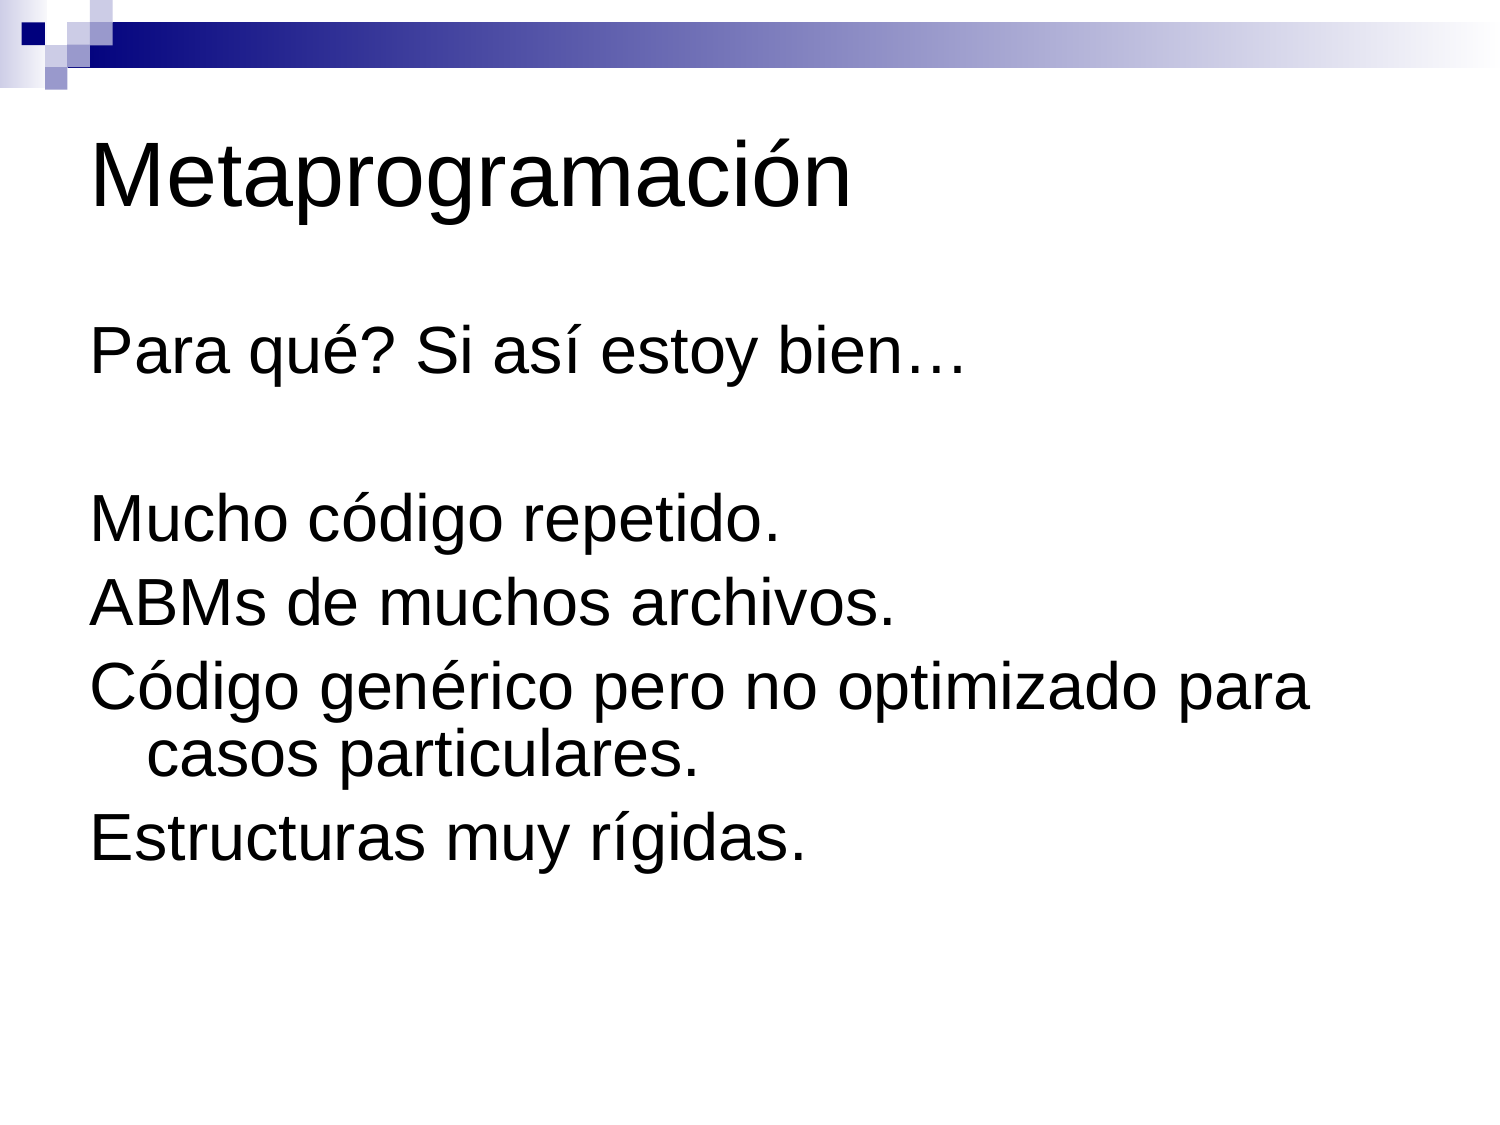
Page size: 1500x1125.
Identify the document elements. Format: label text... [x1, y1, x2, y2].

title Metaprogramación [75, 74, 1426, 276]
list Para qué? Si así estoy bien… Mucho código repetido. ABMs de muchos archivos. Código genérico pero no optimizado para casos particulares. Estructuras muy rígidas. [75, 312, 1426, 951]
